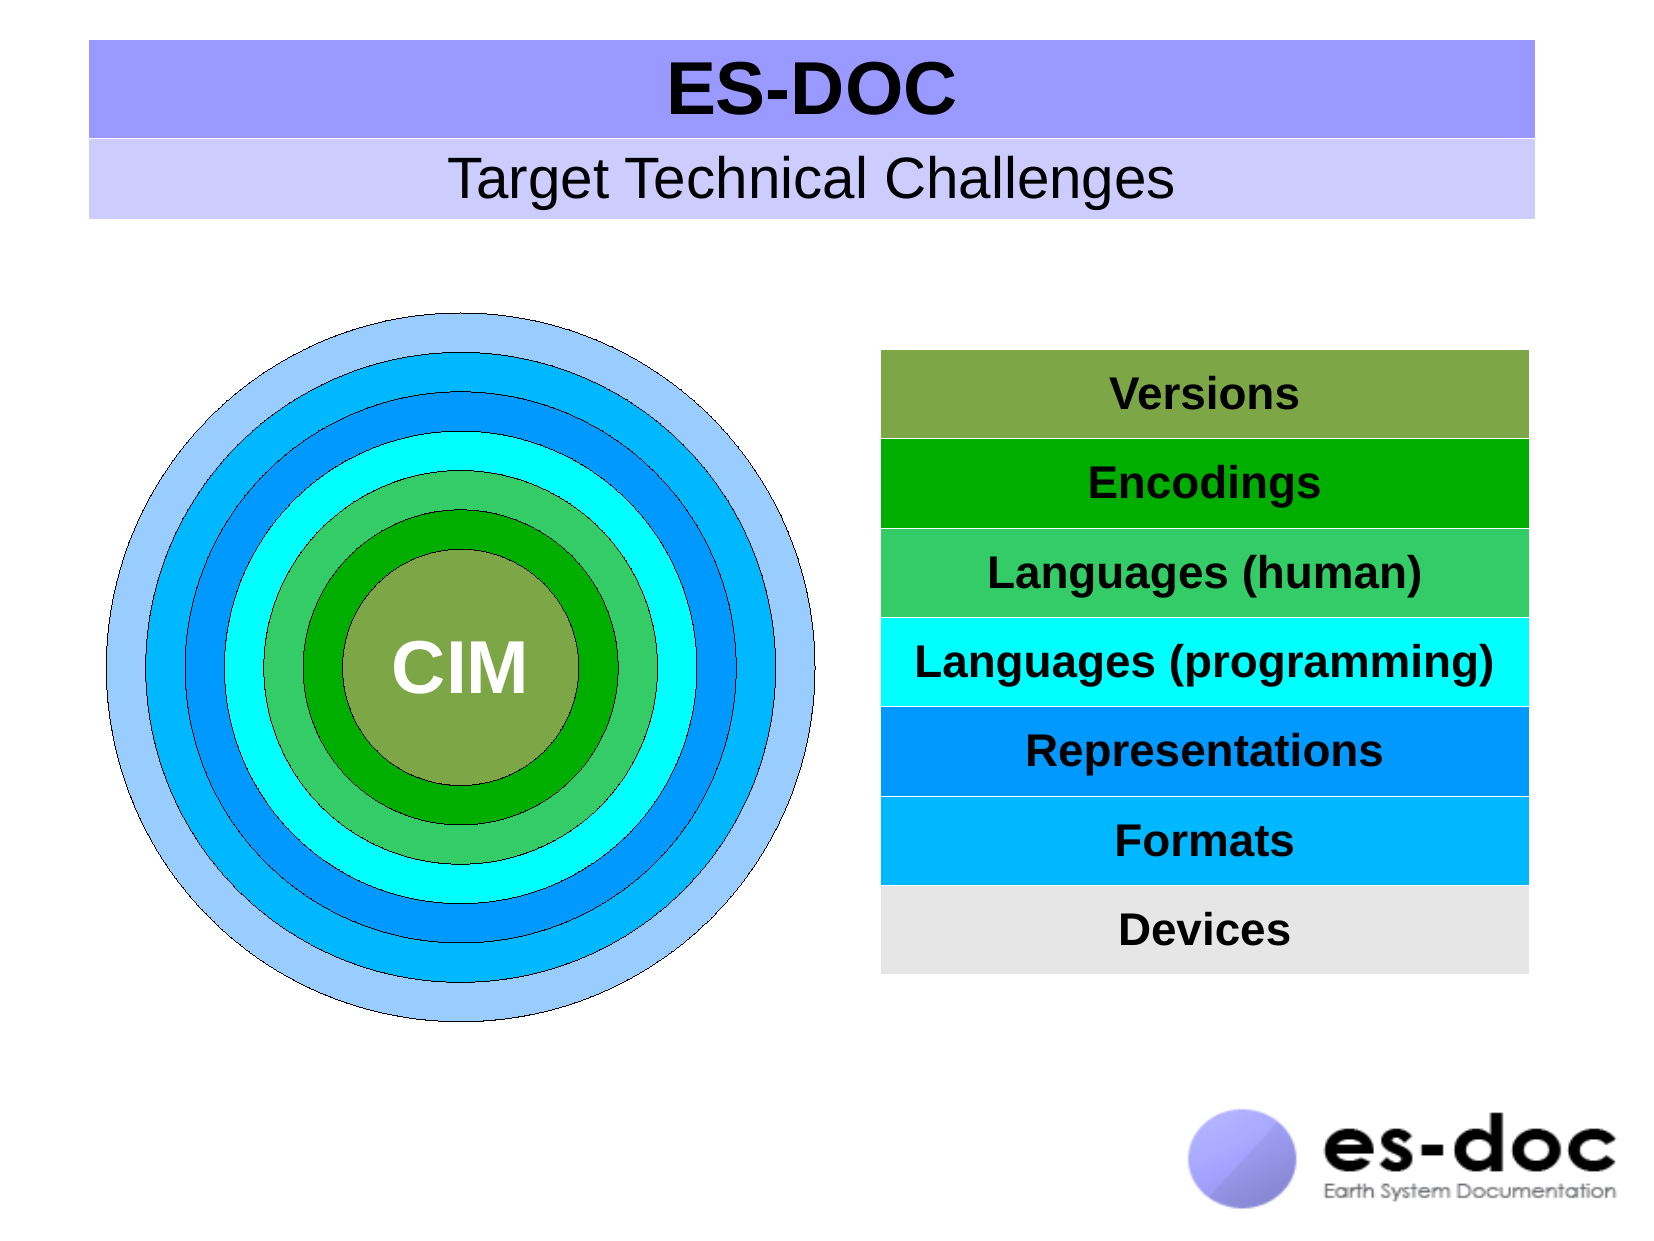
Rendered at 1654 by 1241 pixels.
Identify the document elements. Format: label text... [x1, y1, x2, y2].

table_cell Formats [881, 797, 1529, 885]
picture [1181, 1092, 1625, 1224]
table_cell Target Technical Challenges [89, 139, 1535, 219]
table_cell Languages (programming) [881, 618, 1529, 706]
table_cell Languages (human) [881, 529, 1529, 617]
table_header Versions [881, 350, 1529, 438]
table_cell Encodings [881, 439, 1529, 528]
text_box CIM [342, 549, 579, 786]
table_cell Devices [881, 886, 1529, 974]
table_cell Representations [881, 707, 1529, 796]
text_box [106, 312, 816, 1022]
table_header ES-DOC [89, 40, 1535, 138]
